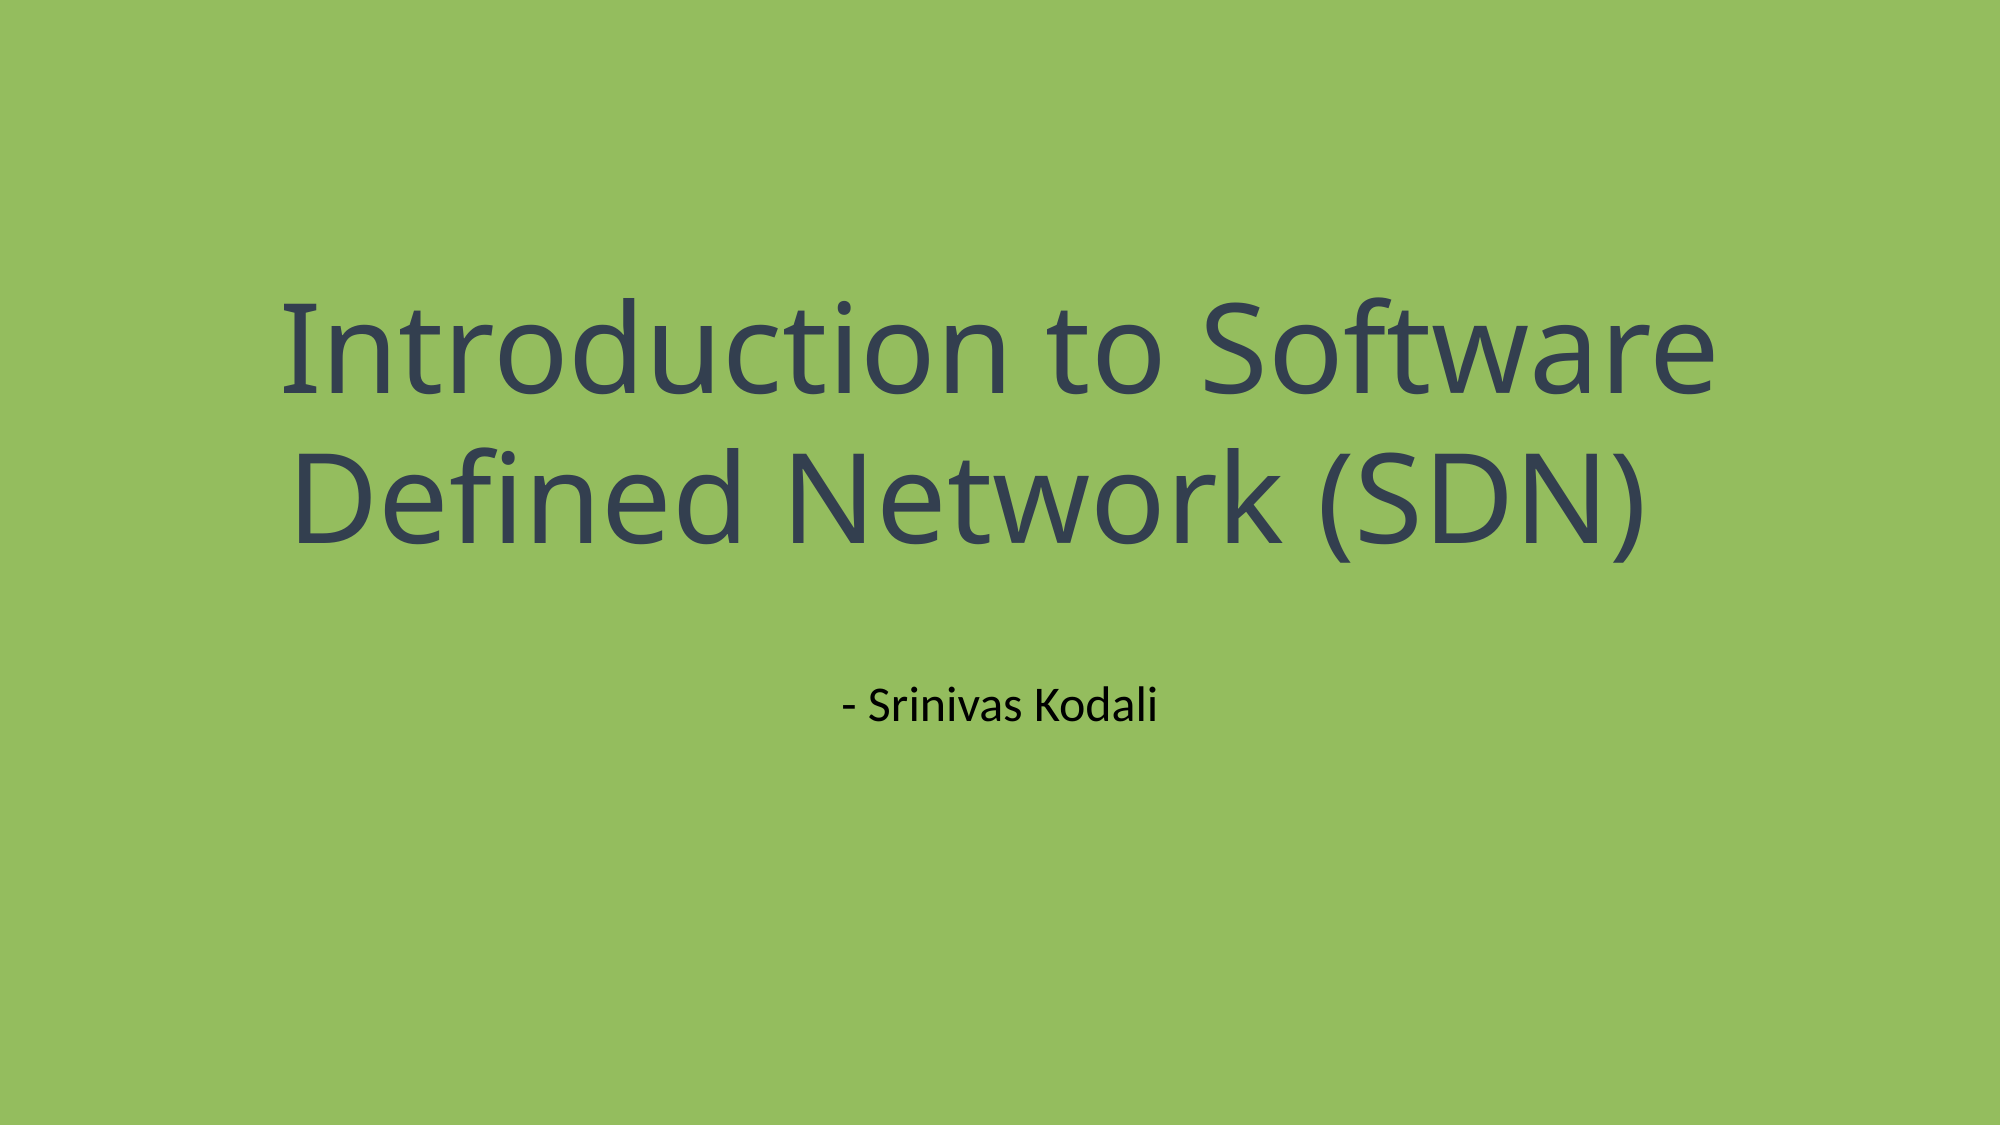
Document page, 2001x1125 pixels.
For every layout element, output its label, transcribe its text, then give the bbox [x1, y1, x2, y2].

title Introduction to Software Defined Network (SDN) [249, 184, 1750, 576]
subtitle - Srinivas Kodali [249, 663, 1750, 808]
